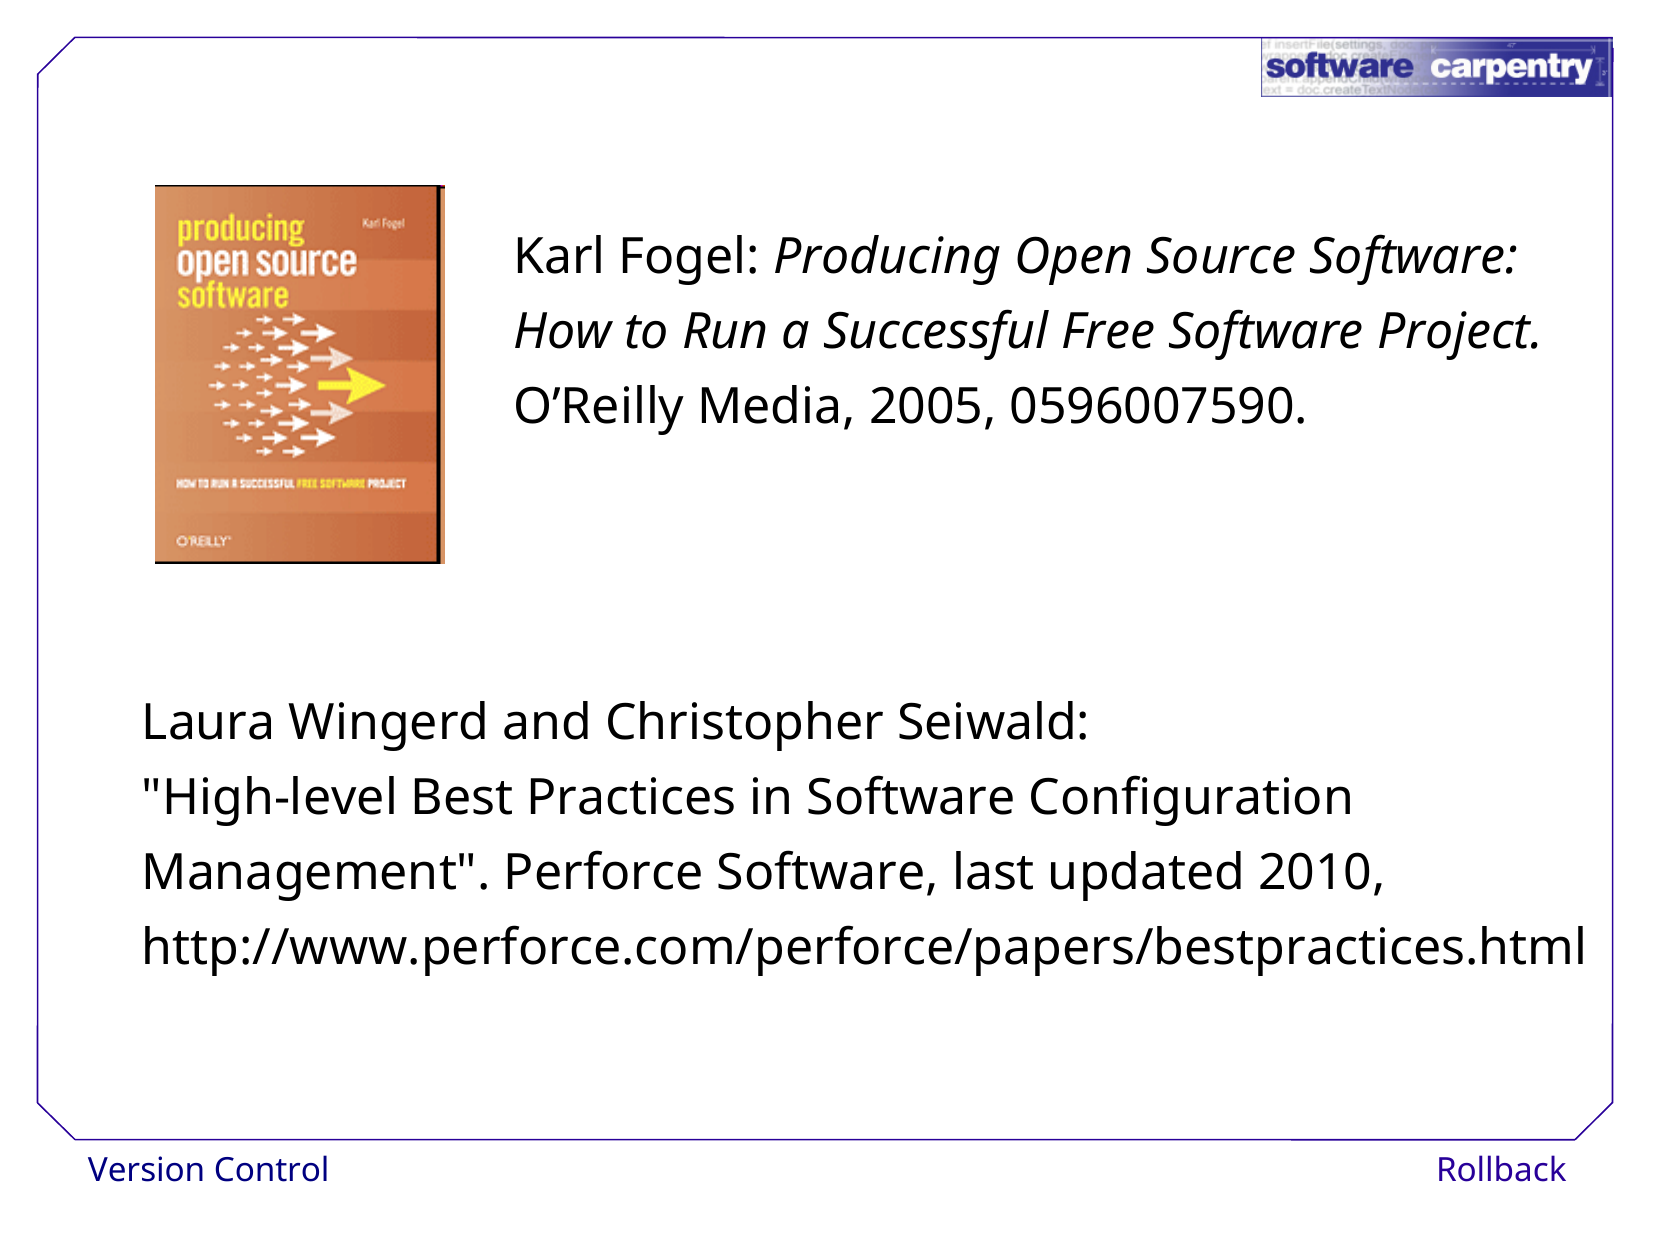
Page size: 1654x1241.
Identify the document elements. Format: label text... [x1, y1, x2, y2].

text_box Karl Fogel: Producing Open Source Software: How to Run a Successful Free Software Project. O’Reilly Media, 2005, 0596007590. [498, 200, 1560, 441]
picture [155, 185, 445, 564]
text_box Laura Wingerd and Christopher Seiwald: "High-level Best Practices in Software Configuration Management". Perforce Software, last updated 2010, http://www.perforce.com/perforce/papers/bestpractices.html [127, 667, 1604, 983]
picture [1261, 39, 1613, 97]
